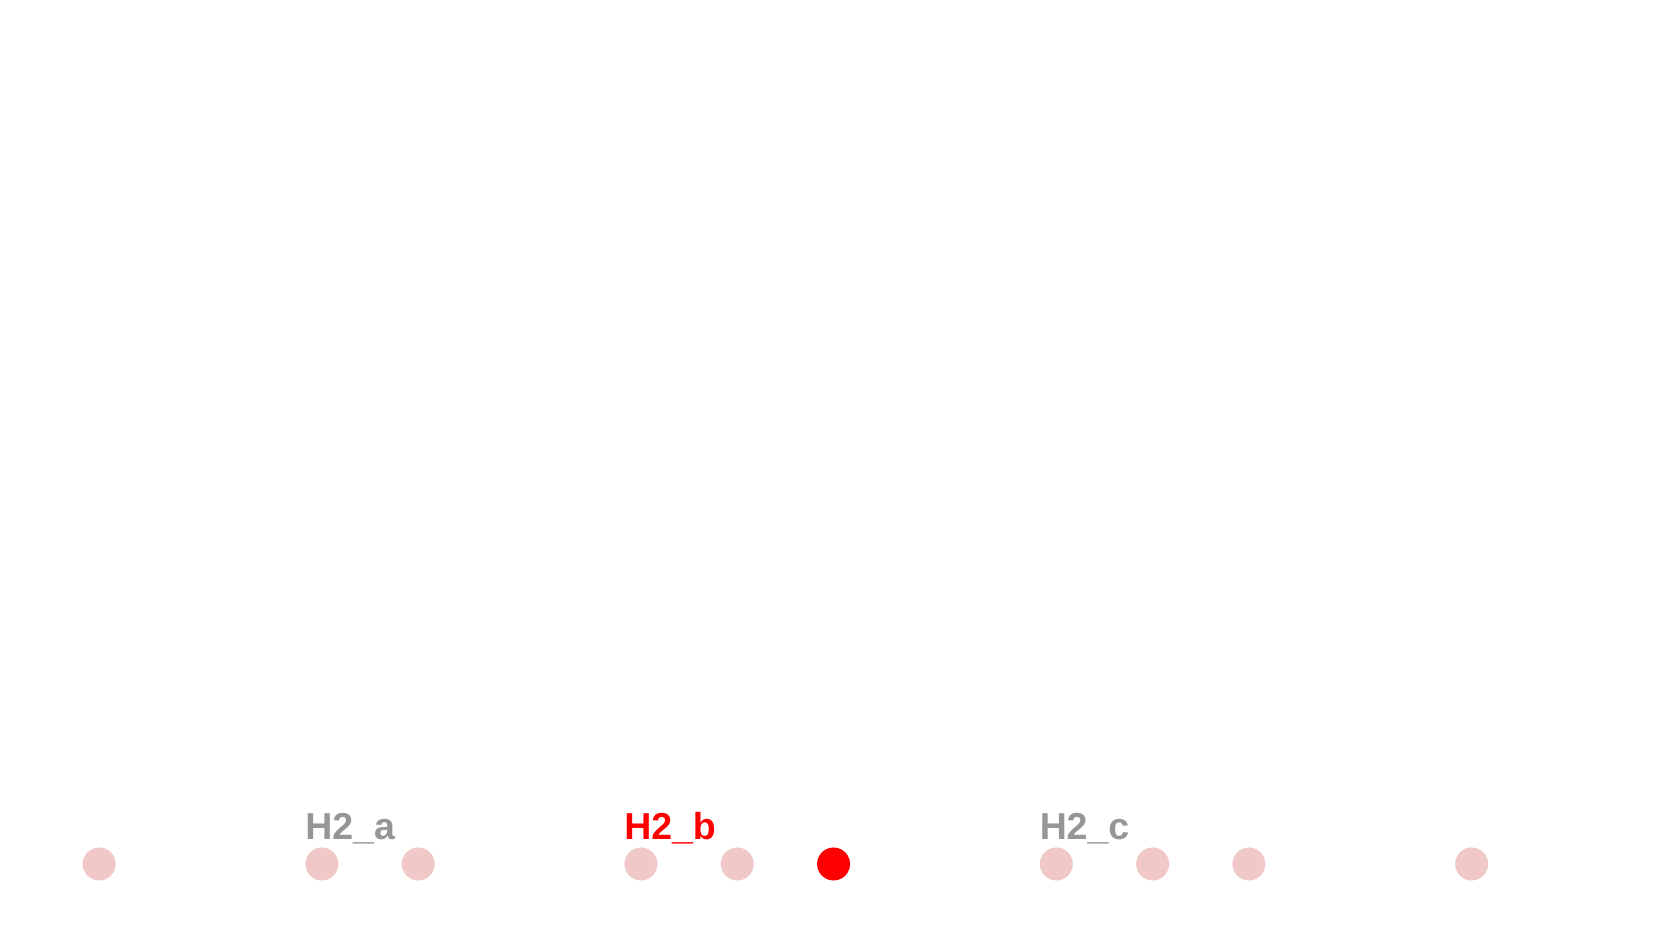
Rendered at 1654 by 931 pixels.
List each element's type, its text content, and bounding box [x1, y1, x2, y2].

text_box [82, 847, 116, 881]
text_box H2_b [624, 797, 956, 848]
text_box [305, 848, 339, 881]
text_box [401, 847, 435, 881]
text_box [1039, 848, 1073, 881]
text_box [1455, 847, 1489, 881]
text_box H2_a [305, 797, 624, 848]
text_box [624, 848, 658, 881]
text_box [1232, 847, 1266, 881]
text_box [817, 847, 851, 881]
text_box [1136, 847, 1170, 881]
text_box H2_c [1039, 797, 1371, 848]
text_box [720, 847, 754, 881]
